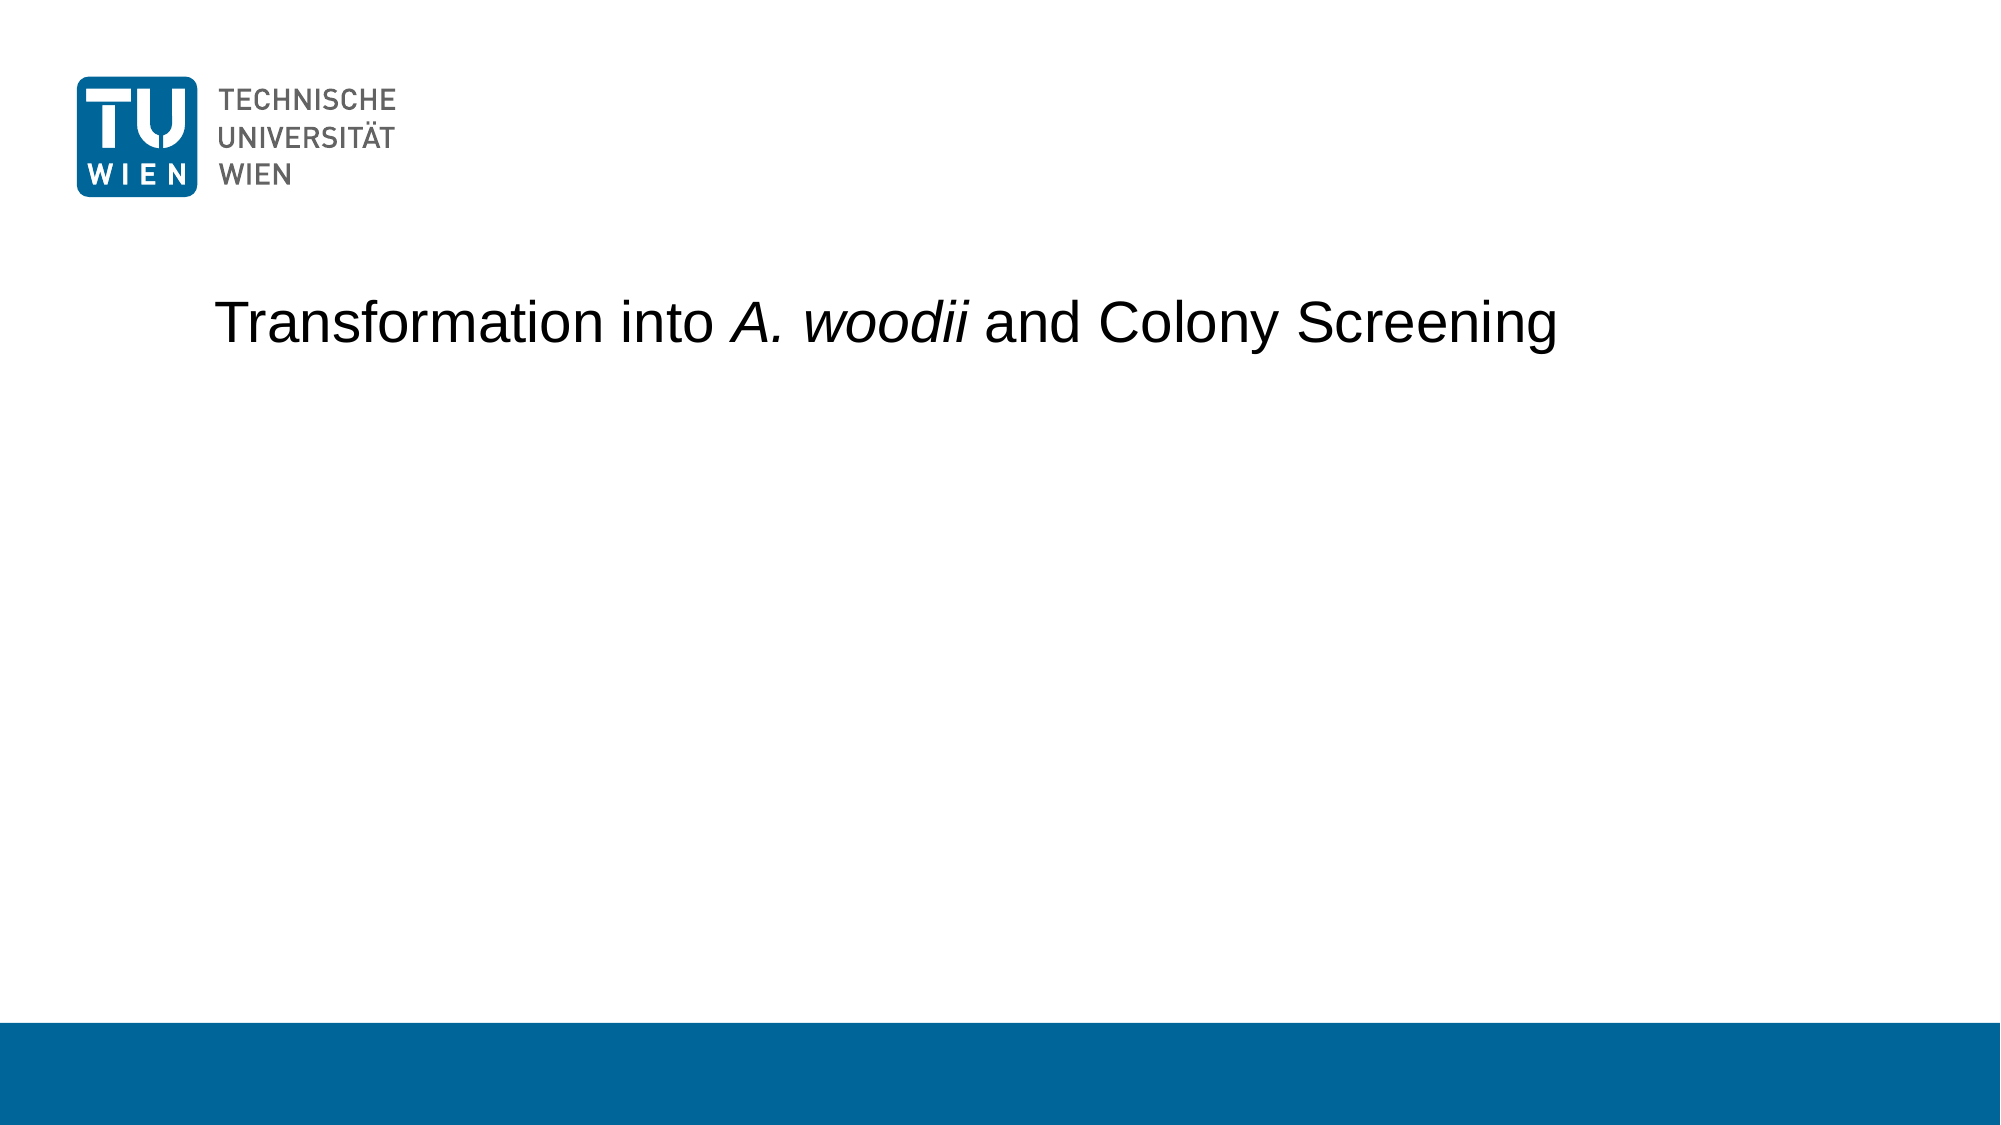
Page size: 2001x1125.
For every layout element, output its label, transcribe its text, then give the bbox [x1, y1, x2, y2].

title Transformation into A. woodii and Colony Screening [214, 254, 1922, 391]
